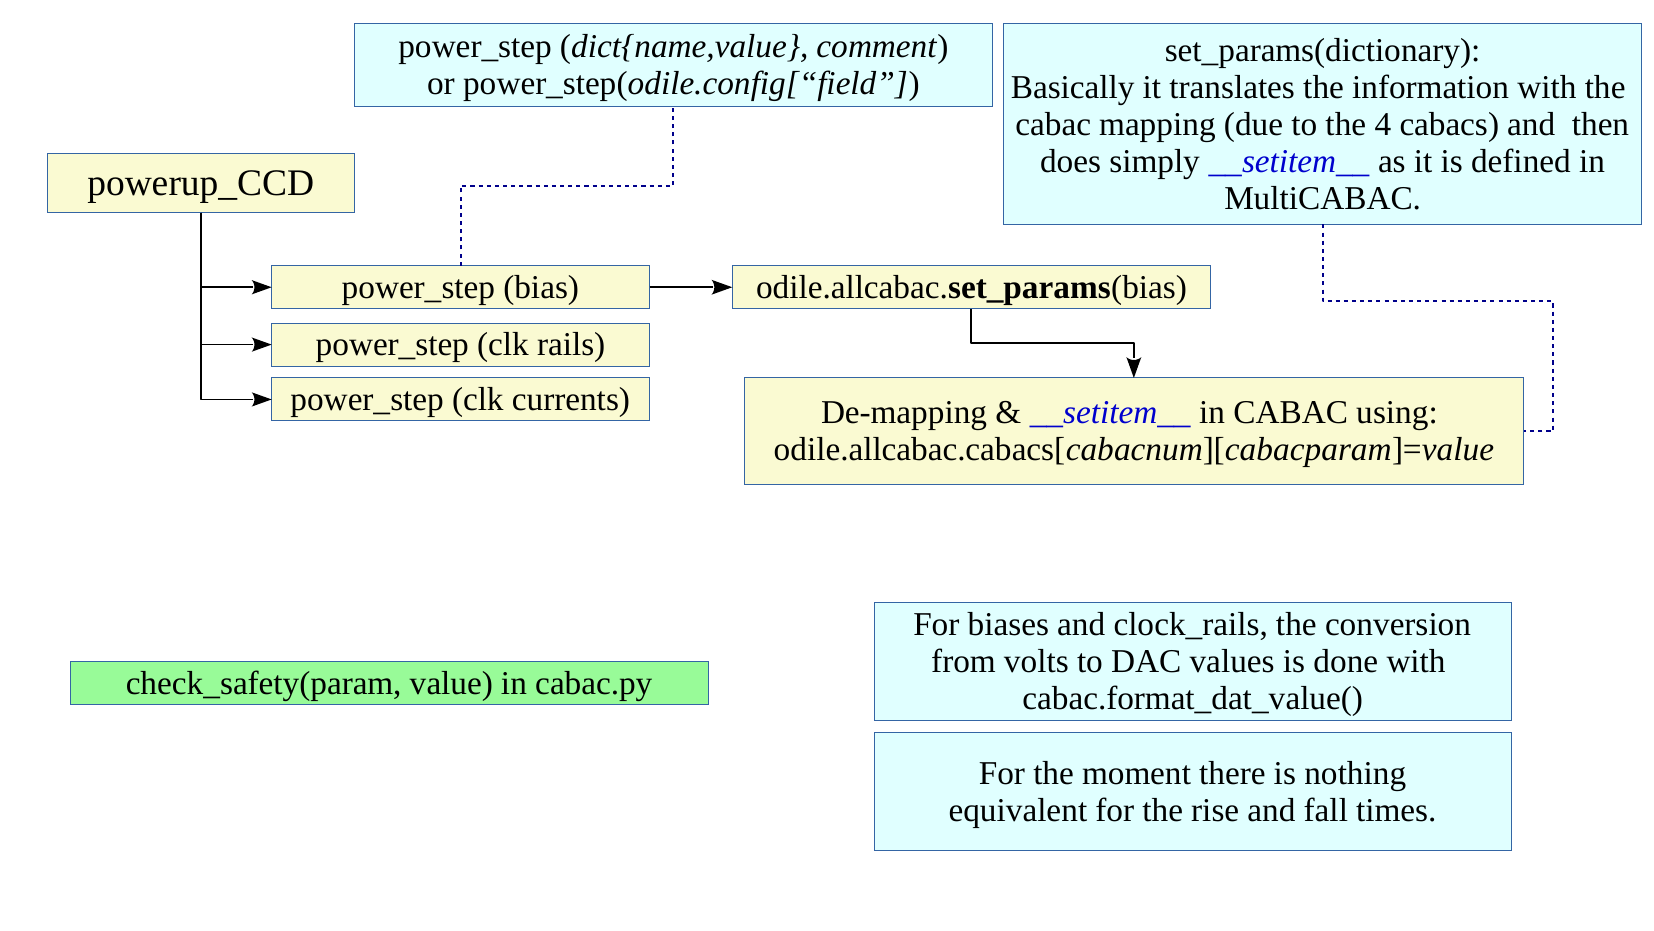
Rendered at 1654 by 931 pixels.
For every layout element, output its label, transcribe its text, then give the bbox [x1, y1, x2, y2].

text_box power_step (dict{name,value}, comment) or power_step(odile.config[“field”]) [354, 23, 993, 107]
text_box power_step (clk currents) [271, 377, 650, 421]
text_box power_step (bias) [271, 265, 650, 309]
text_box power_step (clk rails) [271, 323, 650, 367]
text_box set_params(dictionary): Basically it translates the information with the cabac mapping (due to the 4 cabacs) and then does simply __setitem__ as it is defined in MultiCABAC. [1003, 23, 1642, 225]
text_box For the moment there is nothing equivalent for the rise and fall times. [874, 732, 1512, 851]
text_box For biases and clock_rails, the conversion from volts to DAC values is done with cabac.format_dat_value() [874, 602, 1512, 721]
text_box De-mapping & __setitem__ in CABAC using: odile.allcabac.cabacs[cabacnum][cabacparam]=value [744, 377, 1524, 485]
text_box powerup_CCD [47, 153, 355, 213]
text_box check_safety(param, value) in cabac.py [70, 661, 709, 705]
text_box odile.allcabac.set_params(bias) [732, 265, 1211, 309]
